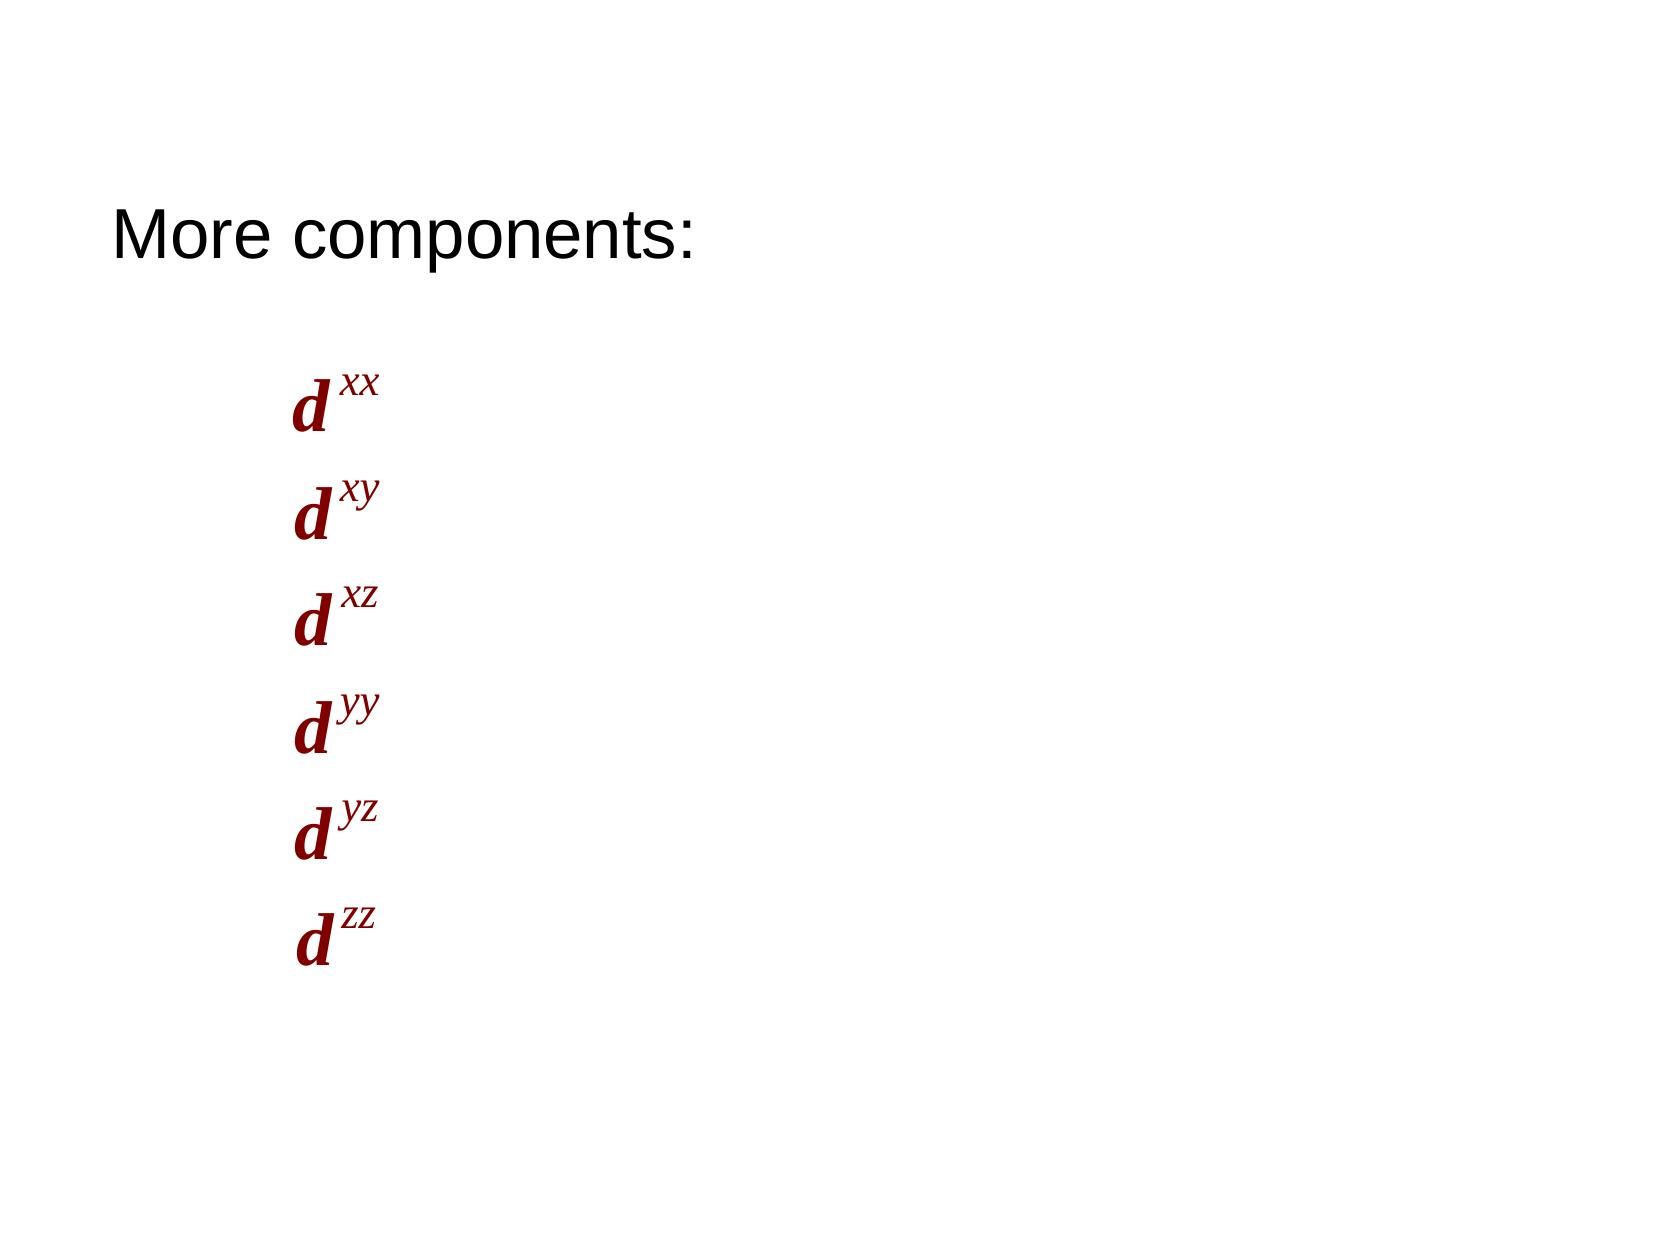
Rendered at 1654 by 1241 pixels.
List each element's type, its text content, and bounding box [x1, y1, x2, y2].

text_box More components: [96, 187, 712, 291]
chart [281, 353, 386, 991]
